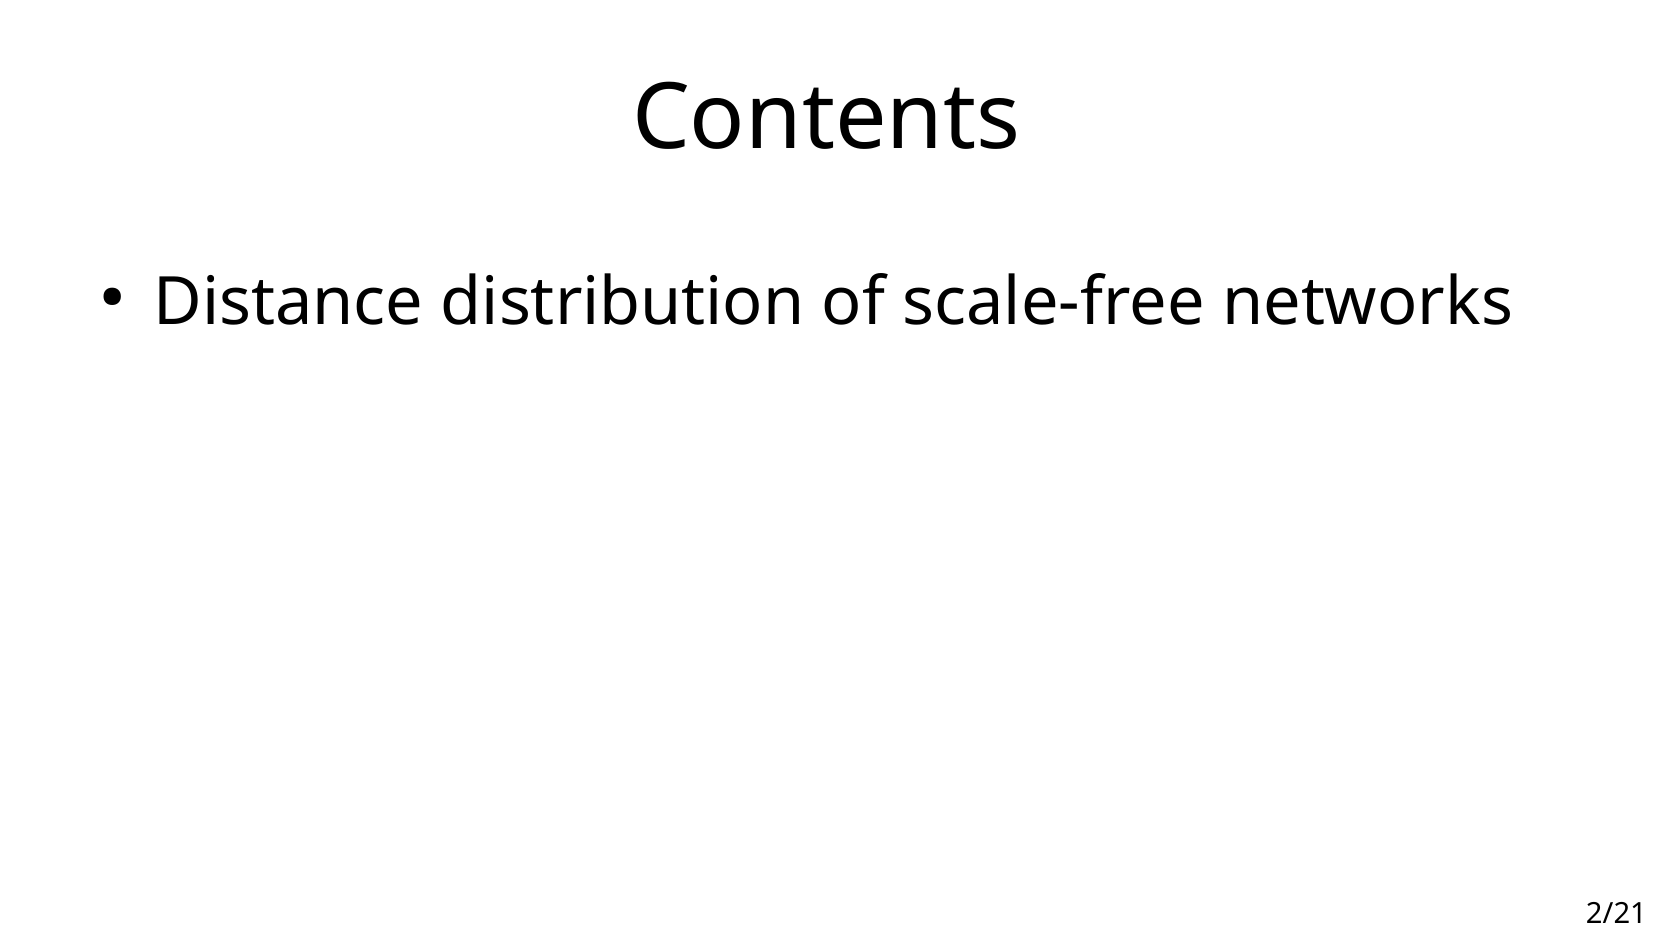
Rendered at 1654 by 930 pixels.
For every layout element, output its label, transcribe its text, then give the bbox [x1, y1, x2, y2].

title Contents [82, 1, 1571, 225]
list Distance distribution of scale-free networks [82, 252, 1571, 793]
